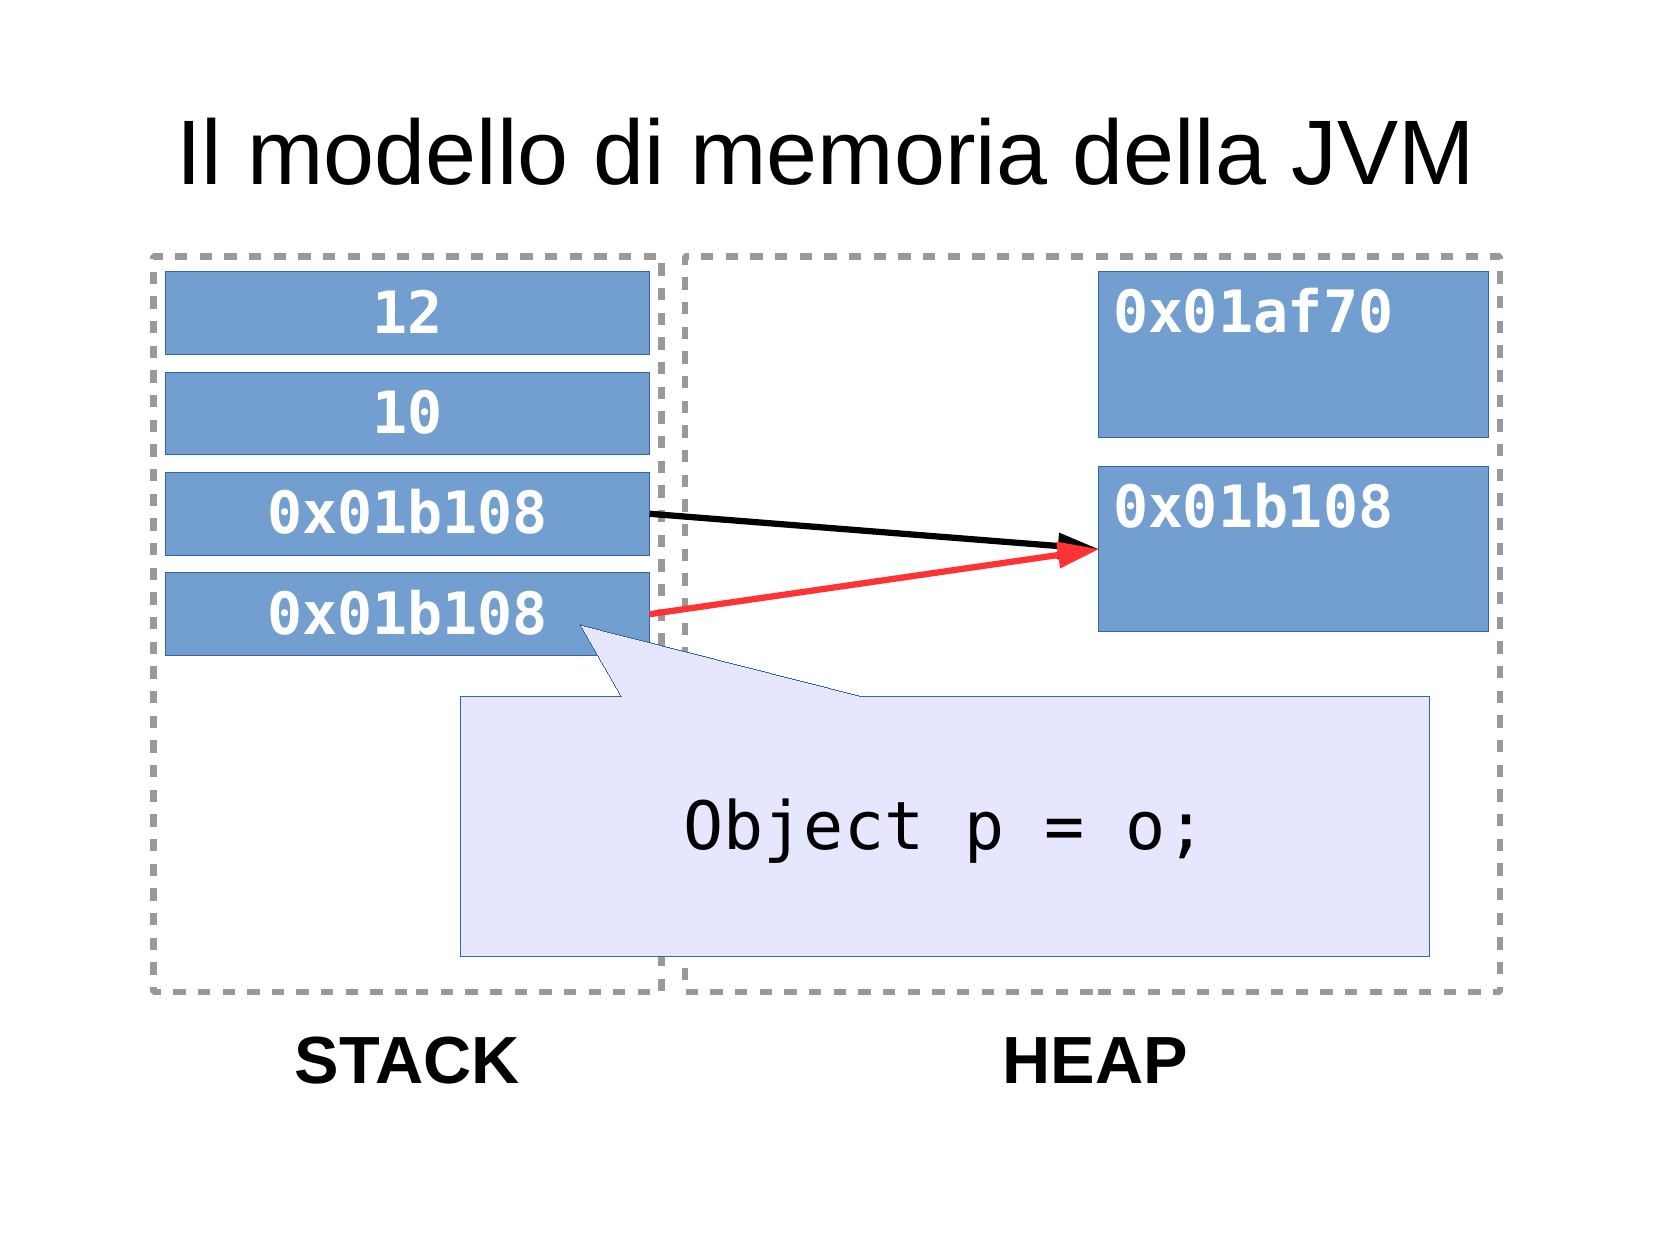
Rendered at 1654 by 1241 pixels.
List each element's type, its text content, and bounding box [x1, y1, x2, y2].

text_box 0x01b108 [165, 472, 650, 556]
text_box 12 [165, 271, 650, 355]
text_box STACK [165, 1015, 650, 1106]
text_box 0x01b108 [165, 572, 650, 656]
text_box 0x01b108 [1098, 466, 1489, 632]
text_box 0x01af70 [1098, 271, 1489, 438]
text_box HEAP [702, 1015, 1489, 1106]
text_box Object p = o; [460, 624, 1430, 957]
text_box 10 [165, 372, 650, 455]
title Il modello di memoria della JVM [82, 49, 1571, 257]
